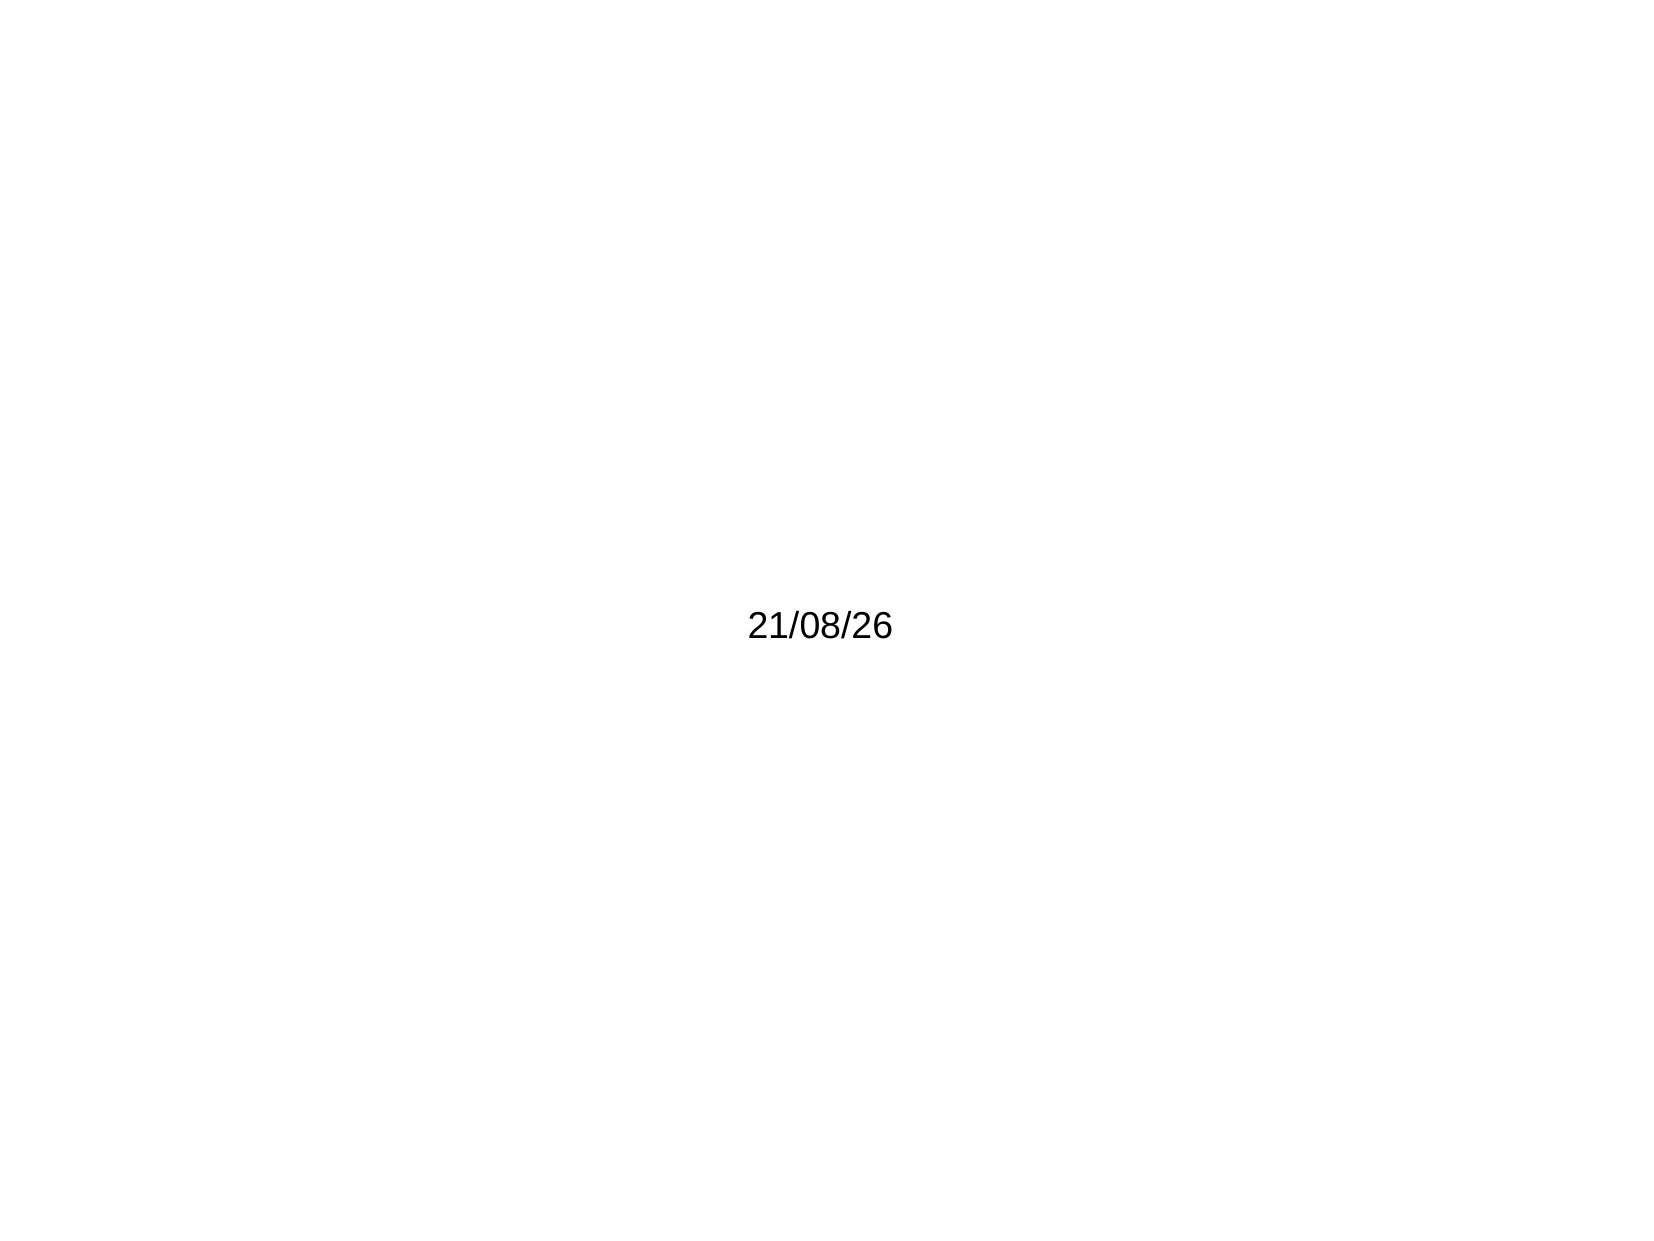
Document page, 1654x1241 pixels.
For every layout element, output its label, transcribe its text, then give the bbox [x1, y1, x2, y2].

text_box 26/01/16 [732, 597, 941, 668]
